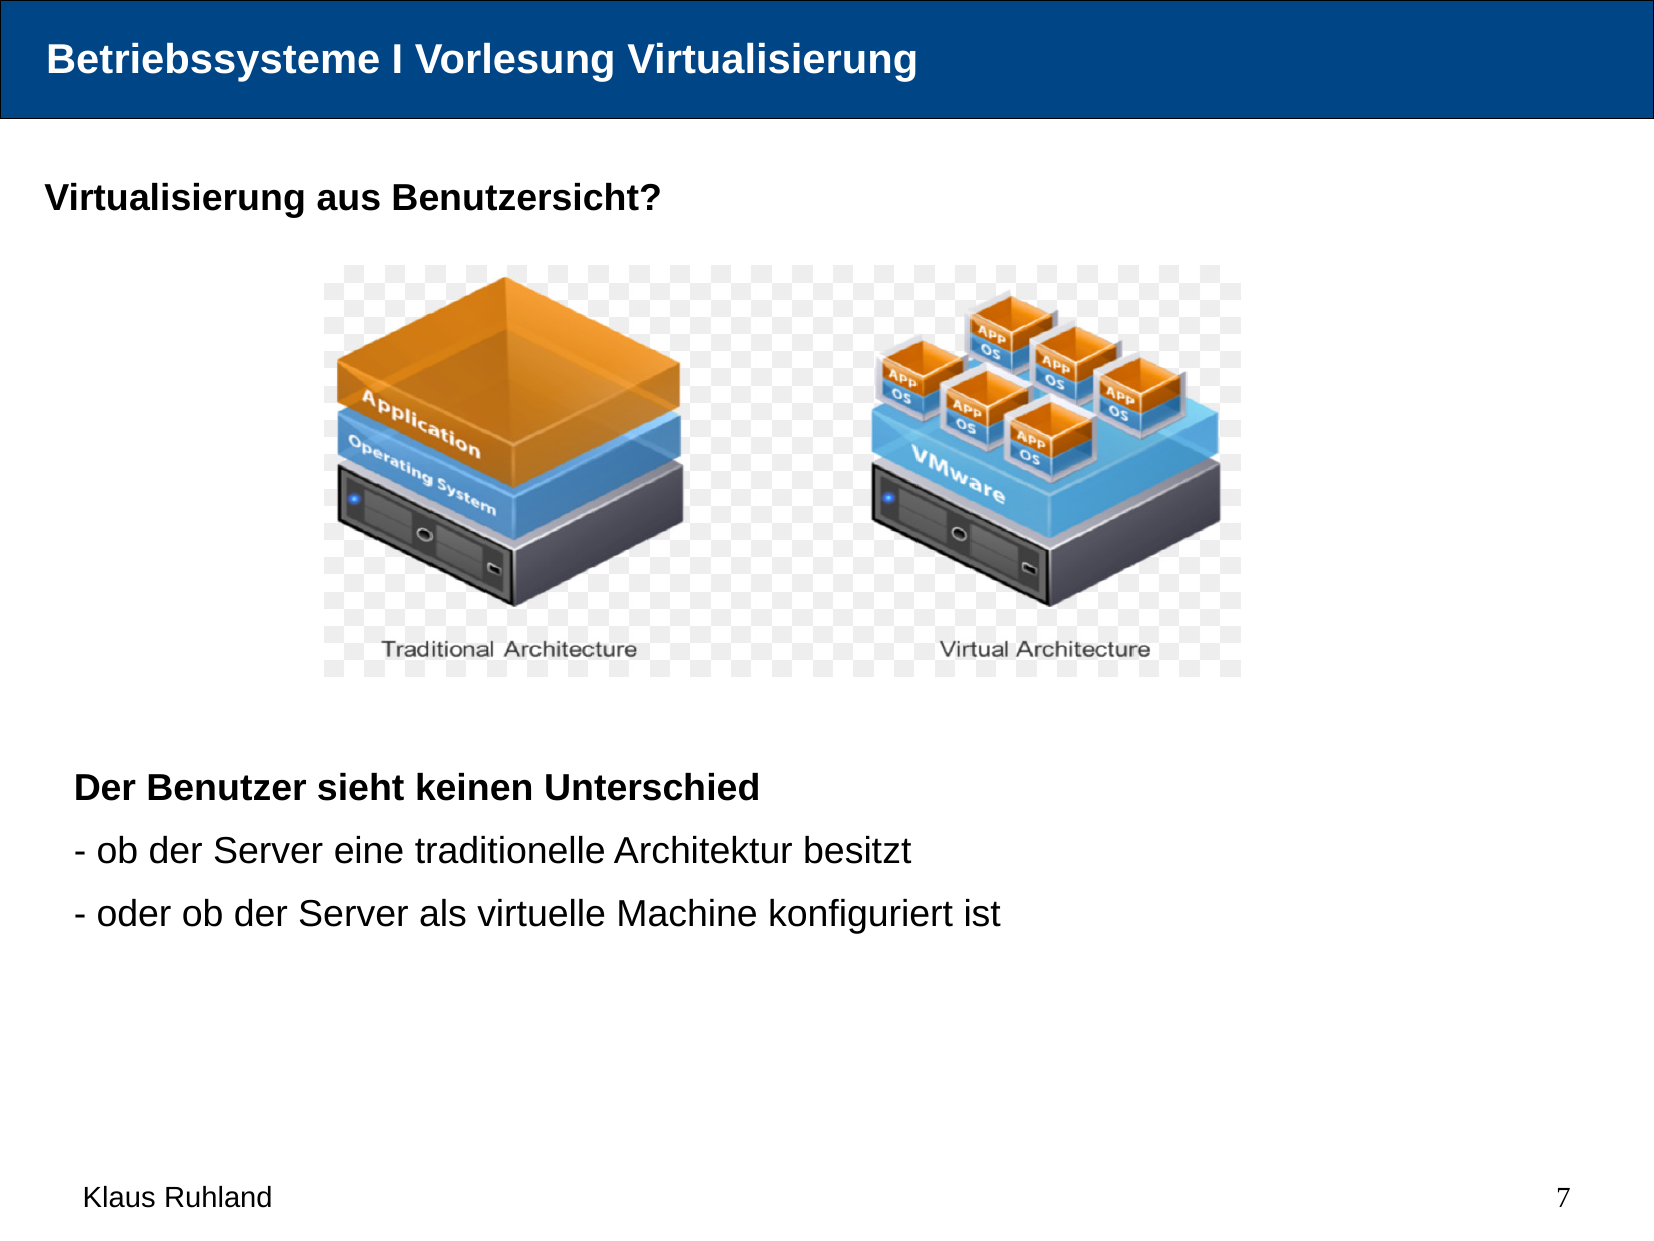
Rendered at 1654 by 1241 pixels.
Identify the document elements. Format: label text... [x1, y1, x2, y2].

text_box Virtualisierung aus Benutzersicht? [29, 147, 1565, 414]
picture [324, 265, 1241, 677]
text_box Der Benutzer sieht keinen Unterschied - ob der Server eine traditionelle Architektur besitzt - oder ob der Server als virtuelle Machine konfiguriert ist [59, 738, 1329, 975]
